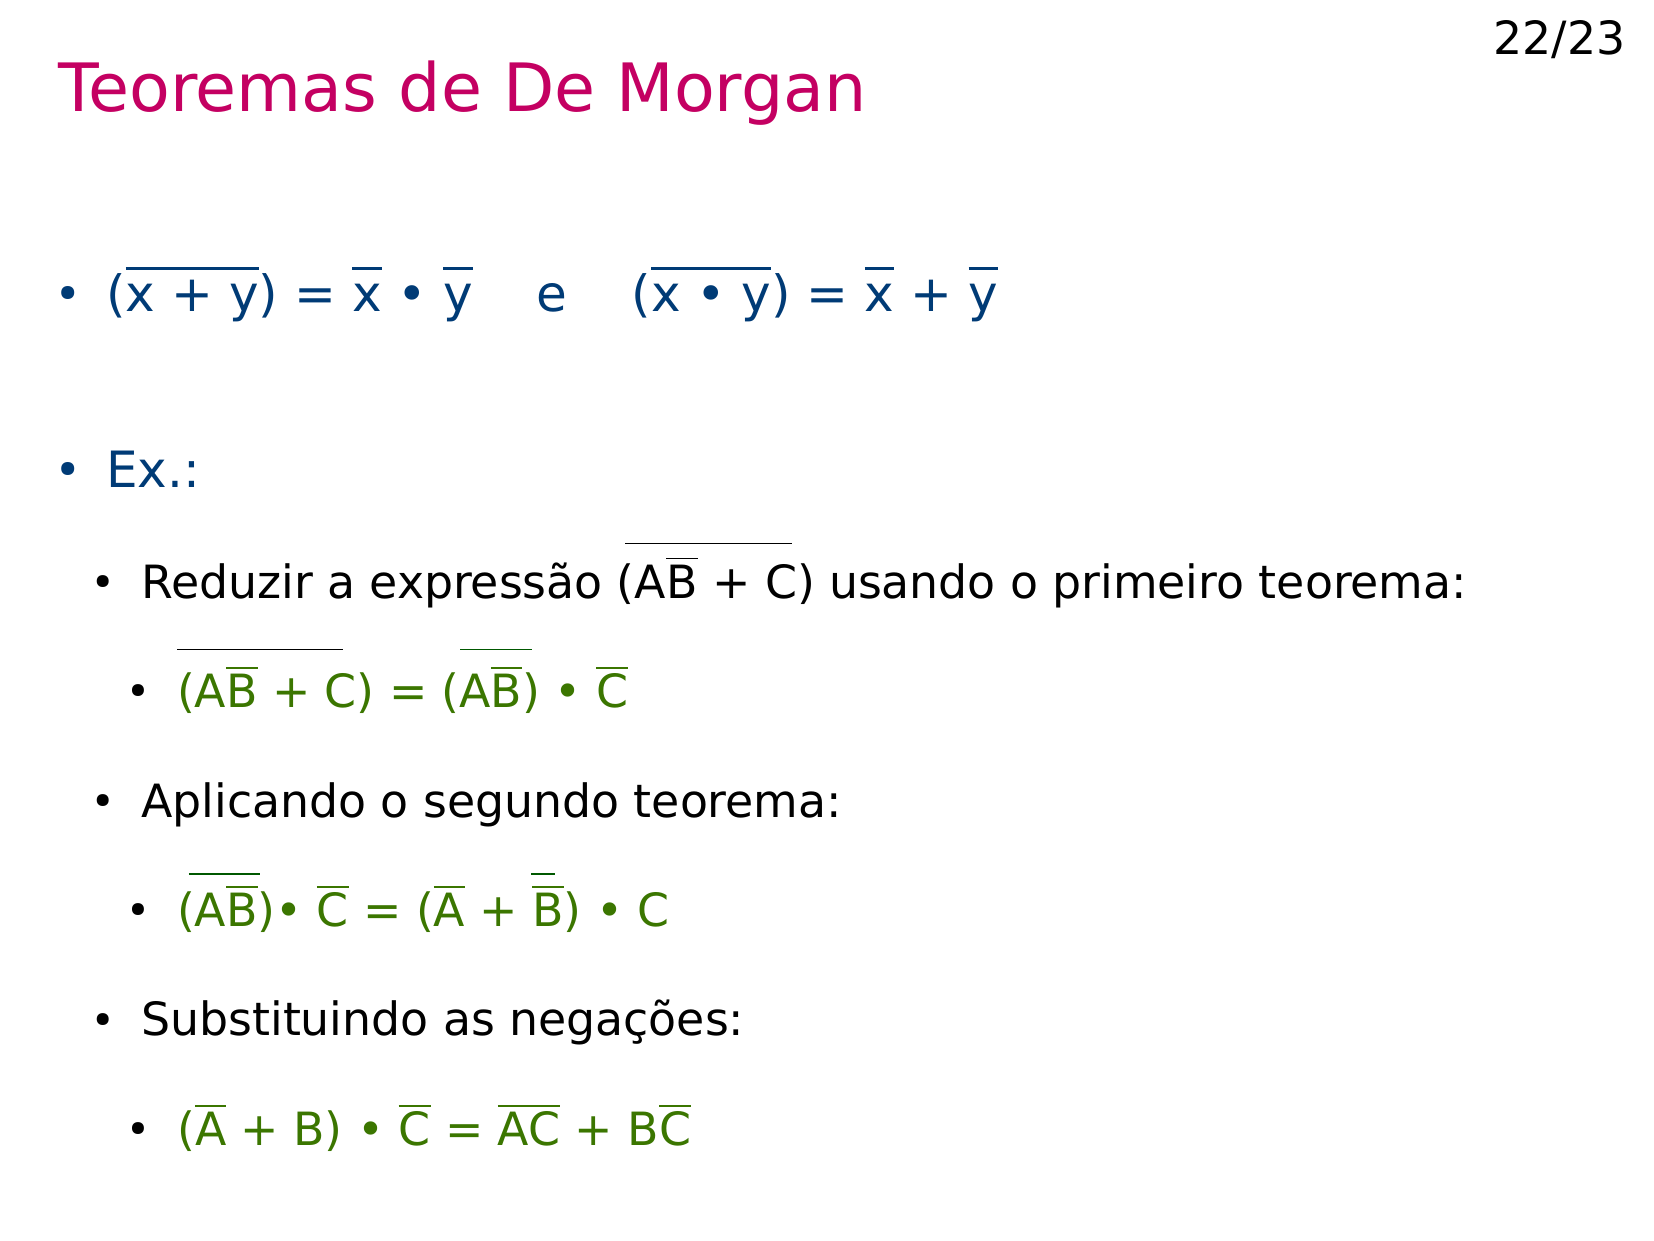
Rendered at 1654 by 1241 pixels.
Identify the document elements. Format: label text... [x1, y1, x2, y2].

title Teoremas de De Morgan [59, 29, 1625, 148]
list (x + y) = x • y e (x • y) = x + y Ex.: Reduzir a expressão (AB + C) usando o primeiro teorema: (AB + C) = (AB) • C Aplicando o segundo teorema: (AB)• C = (A + B) • C Substituindo as negações: (A + B) • C = AC + BC [59, 236, 1625, 1211]
